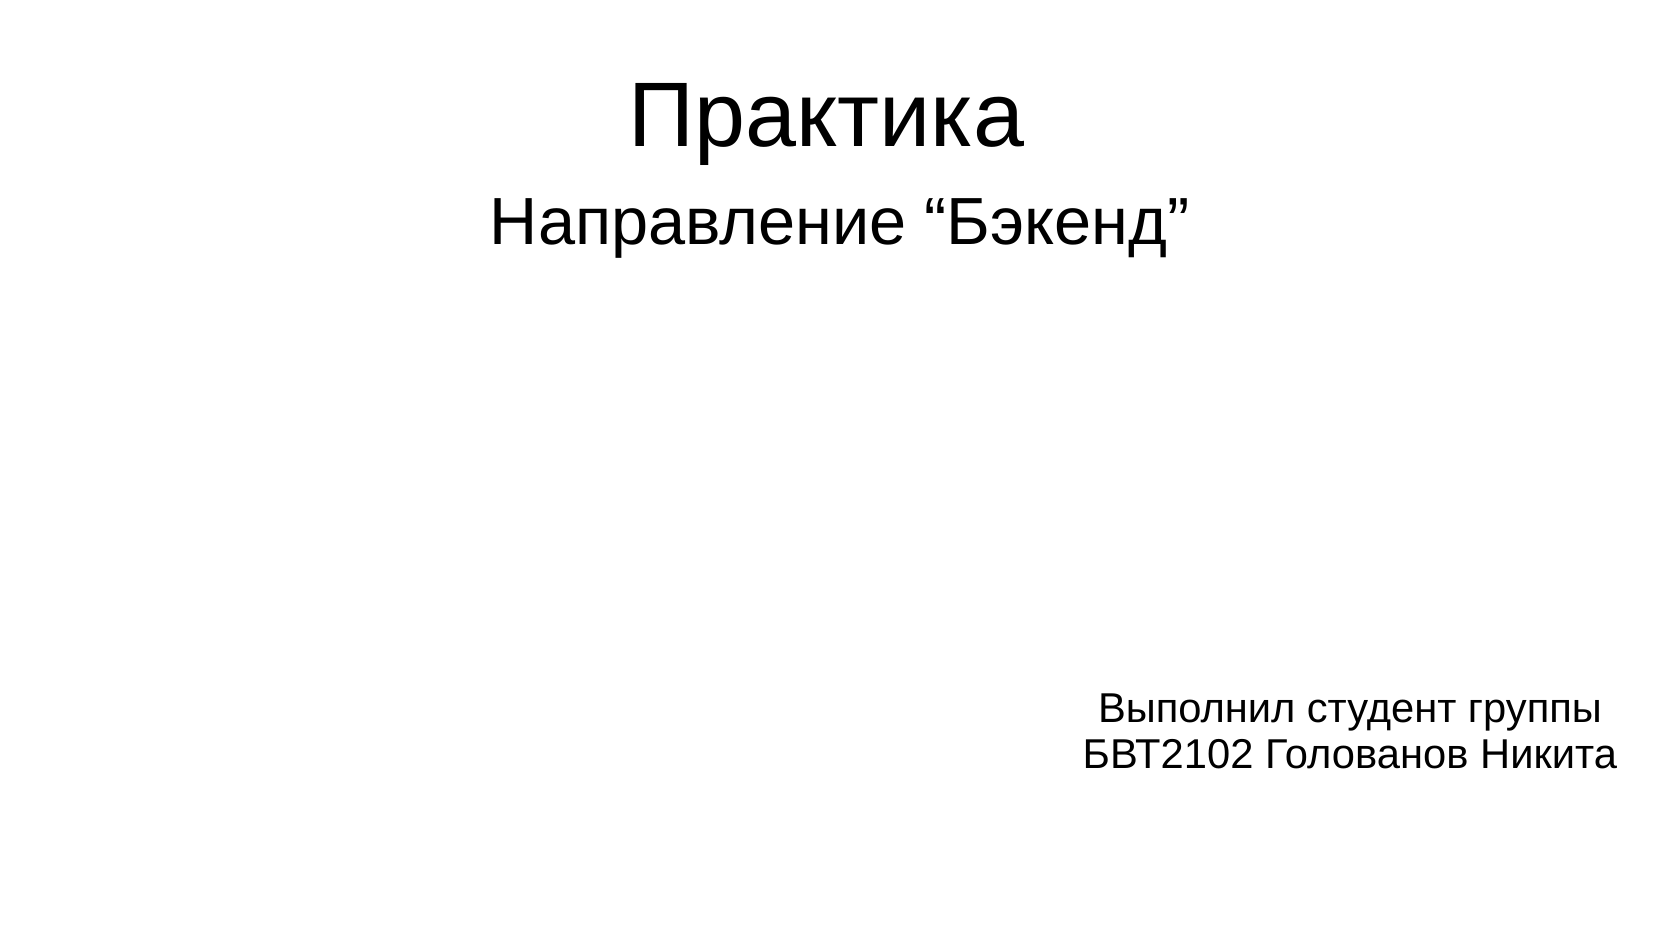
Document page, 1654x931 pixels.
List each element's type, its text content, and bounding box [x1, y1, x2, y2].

title Практика [82, 37, 1571, 193]
subtitle Направление “Бэкенд” [450, 142, 1230, 301]
title Выполнил студент группы БВТ2102 Голованов Никита [1050, 637, 1651, 826]
